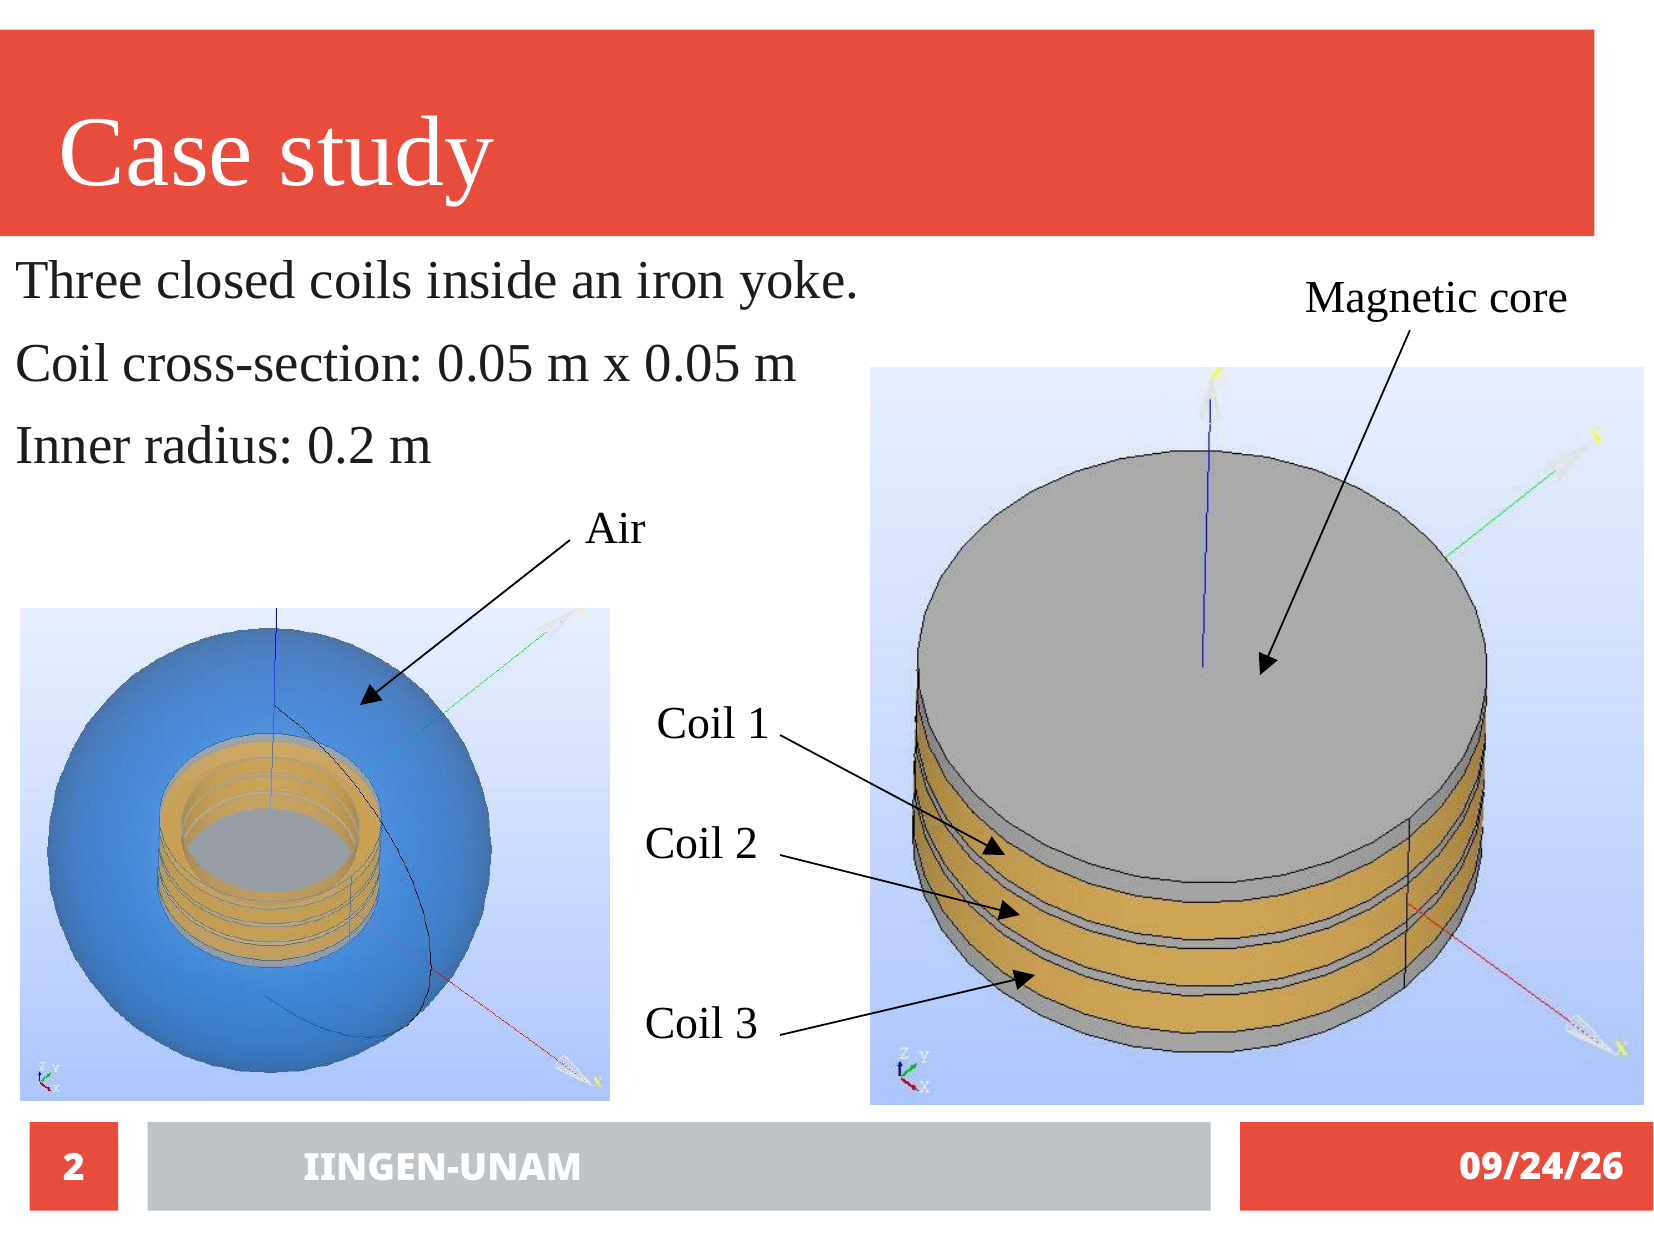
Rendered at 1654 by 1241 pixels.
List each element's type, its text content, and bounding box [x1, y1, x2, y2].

picture [20, 608, 610, 1101]
title Case study [59, 59, 1595, 207]
list Three closed coils inside an iron yoke. Coil cross-section: 0.05 m x 0.05 m Inner radius: 0.2 m [15, 249, 1336, 478]
picture [870, 367, 1644, 1105]
text_box Coil 1 [641, 690, 822, 766]
text_box Air [570, 495, 751, 571]
text_box Coil 2 [630, 810, 811, 886]
text_box Magnetic core [1290, 264, 1591, 331]
text_box Coil 3 [630, 990, 811, 1066]
